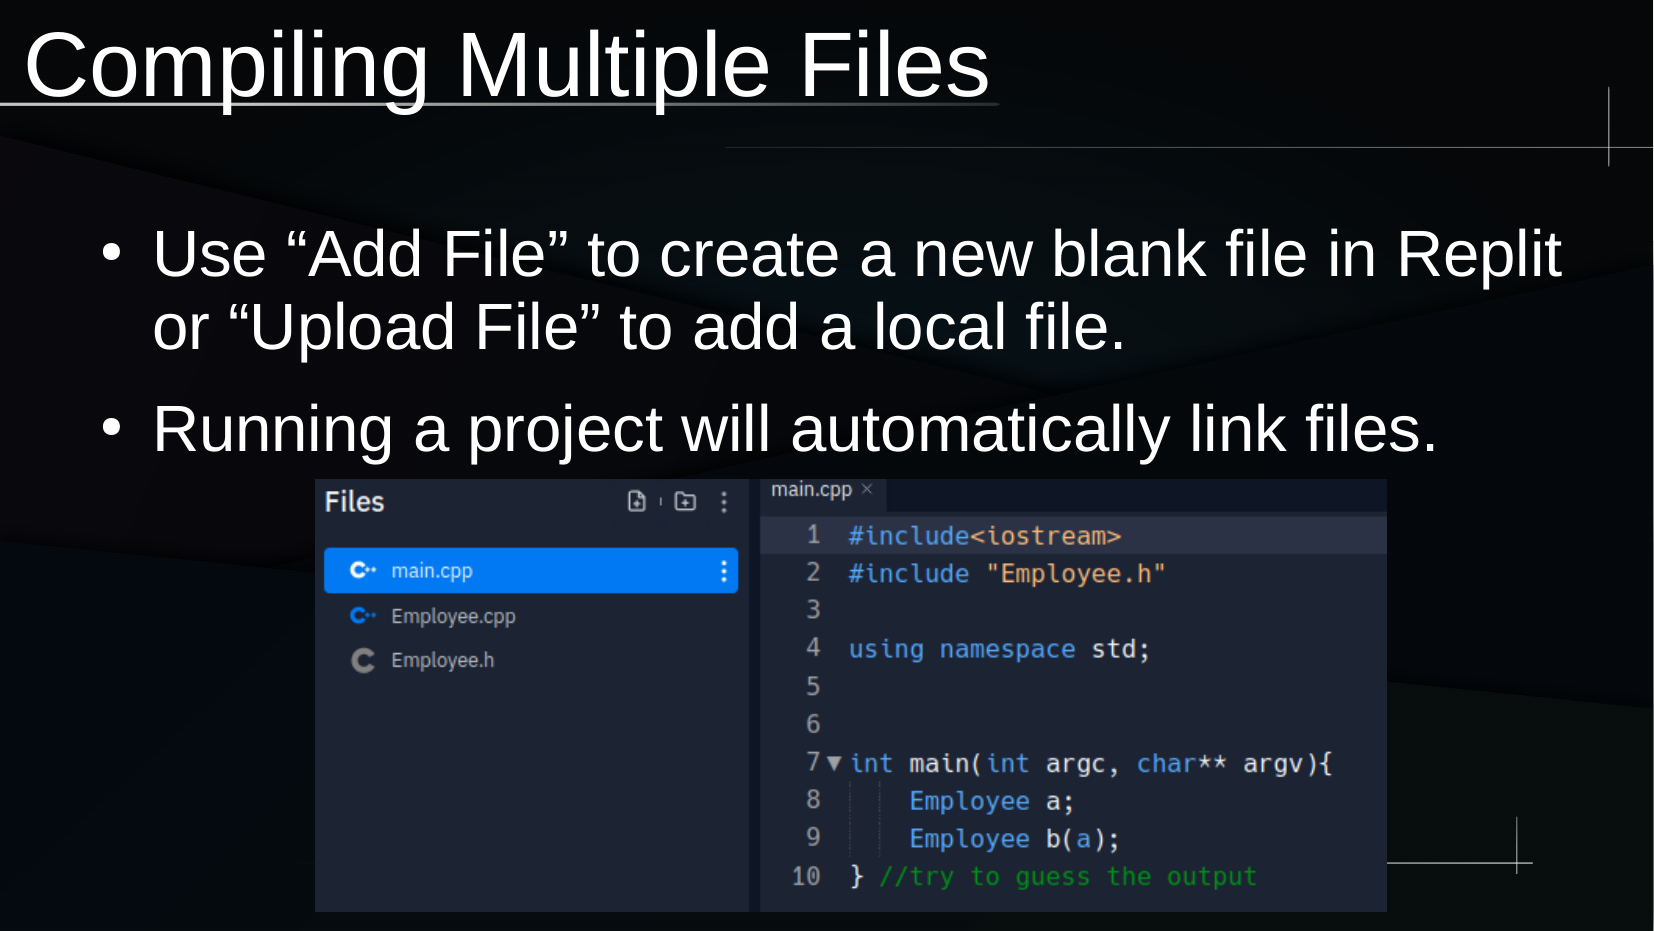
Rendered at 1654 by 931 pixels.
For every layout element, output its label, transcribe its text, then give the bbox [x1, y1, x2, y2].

picture [0, 0, 1654, 931]
list Use “Add File” to create a new blank file in Replit or “Upload File” to add a local file. Running a project will automatically link files. [82, 217, 1606, 466]
title Compiling Multiple Files [23, 11, 1589, 119]
